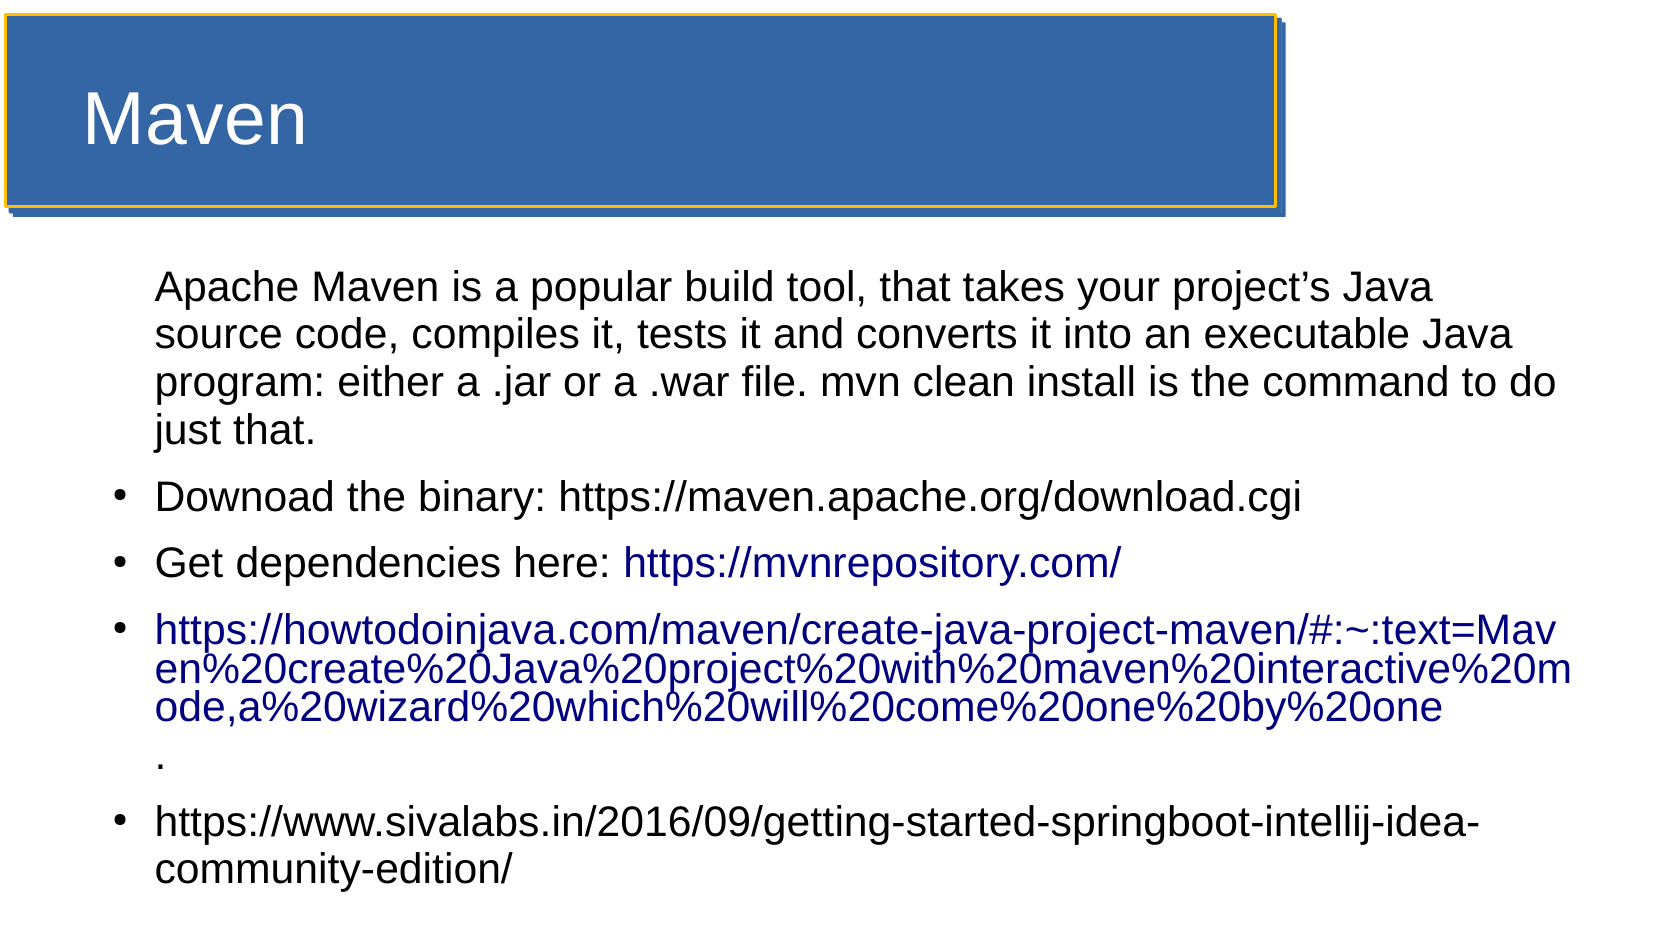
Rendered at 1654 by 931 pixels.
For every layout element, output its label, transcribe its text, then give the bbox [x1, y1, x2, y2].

title Maven [82, 44, 1235, 192]
list Apache Maven is a popular build tool, that takes your project’s Java source code, compiles it, tests it and converts it into an executable Java program: either a .jar or a .war file. mvn clean install is the command to do just that. Downoad the binary: https://maven.apache.org/download.cgi Get dependencies here: https://mvnrepository.com/ https://howtodoinjava.com/maven/create-java-project-maven/#:~:text=Maven%20create%20Java%20project%20with%20maven%20interactive%20mode,a%20wizard%20which%20will%20come%20one%20by%20one. https://www.sivalabs.in/2016/09/getting-started-springboot-intellij-idea-community-edition/ [98, 262, 1576, 824]
